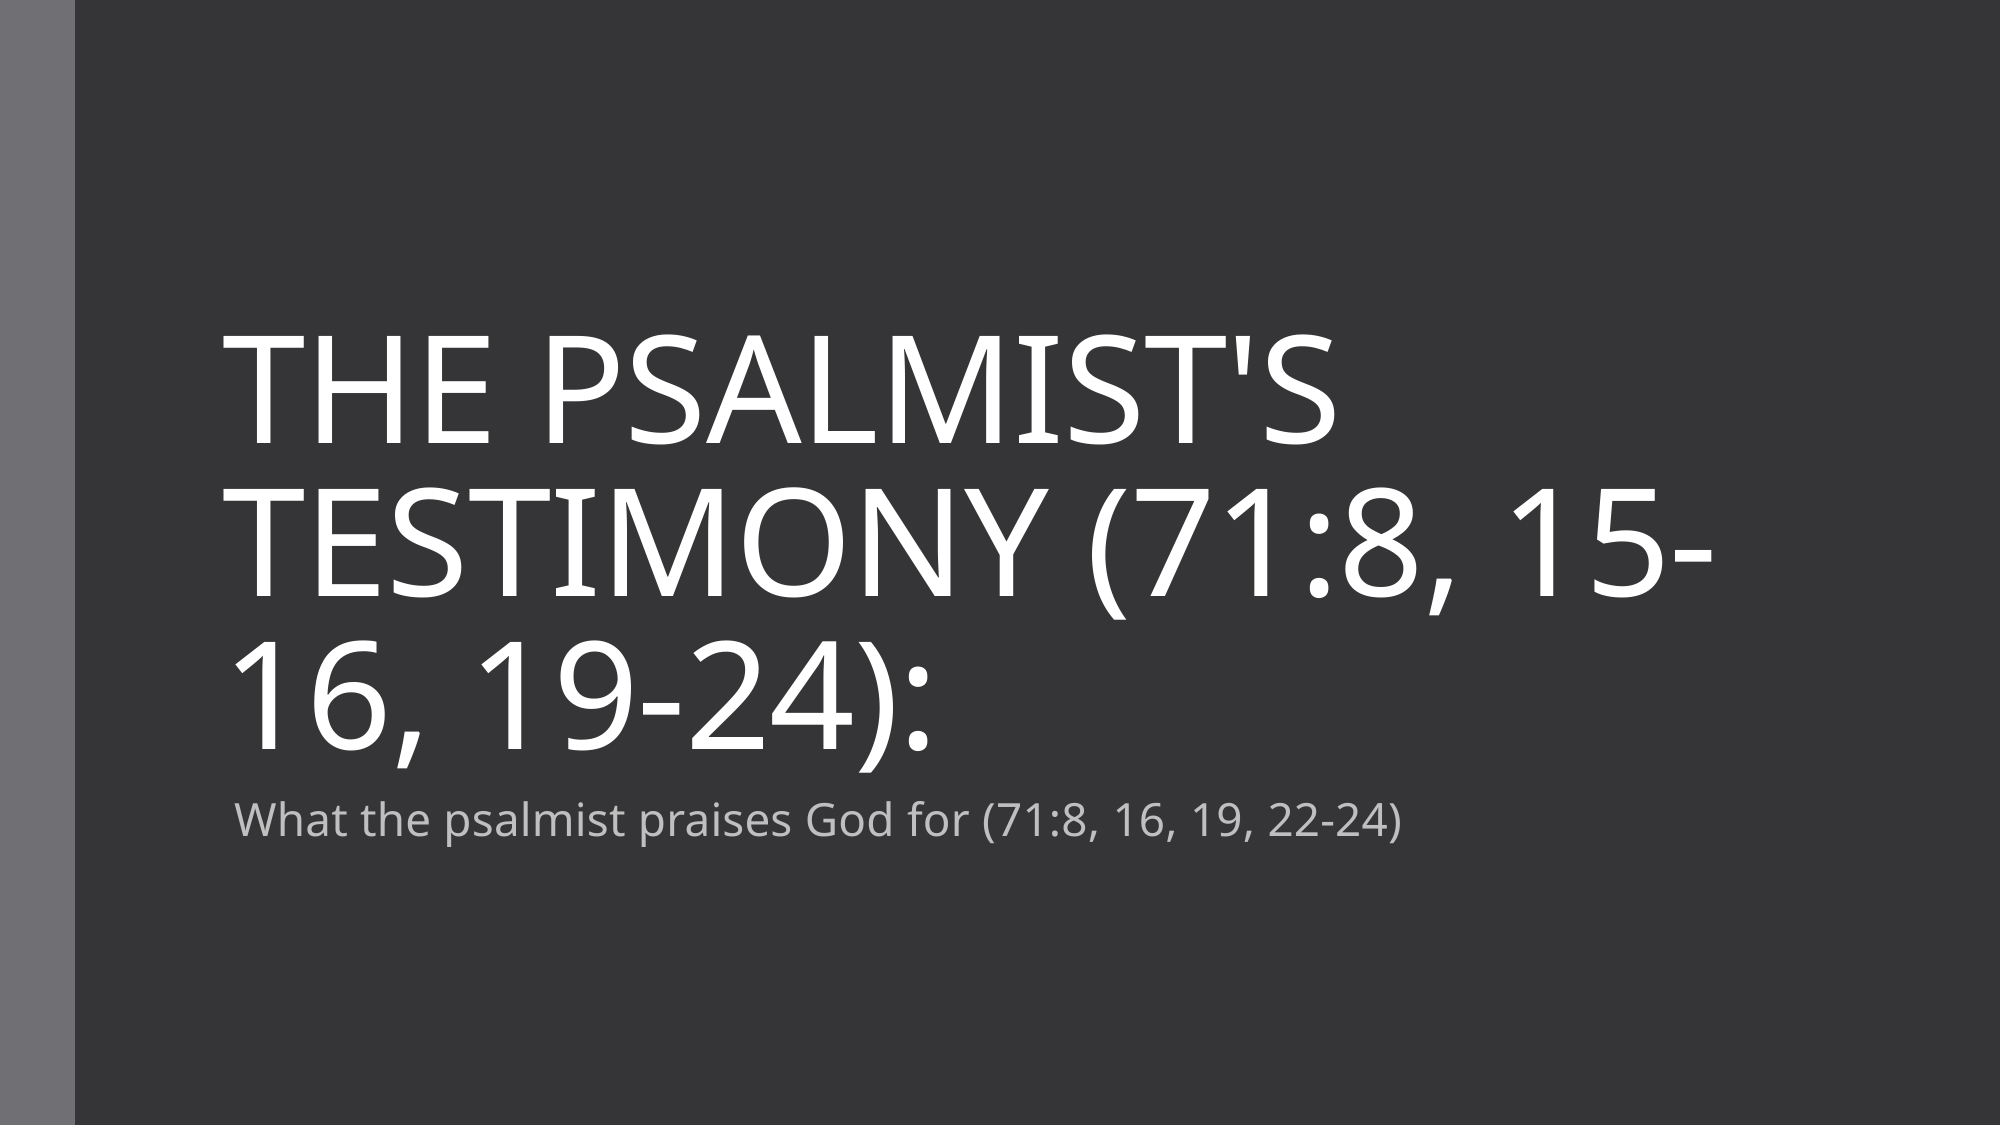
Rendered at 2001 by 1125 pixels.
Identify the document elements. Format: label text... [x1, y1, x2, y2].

title THE PSALMIST'S TESTIMONY (71:8, 15-16, 19-24): [206, 124, 1752, 787]
subtitle What the psalmist praises God for (71:8, 16, 19, 22-24) [206, 787, 1752, 1066]
